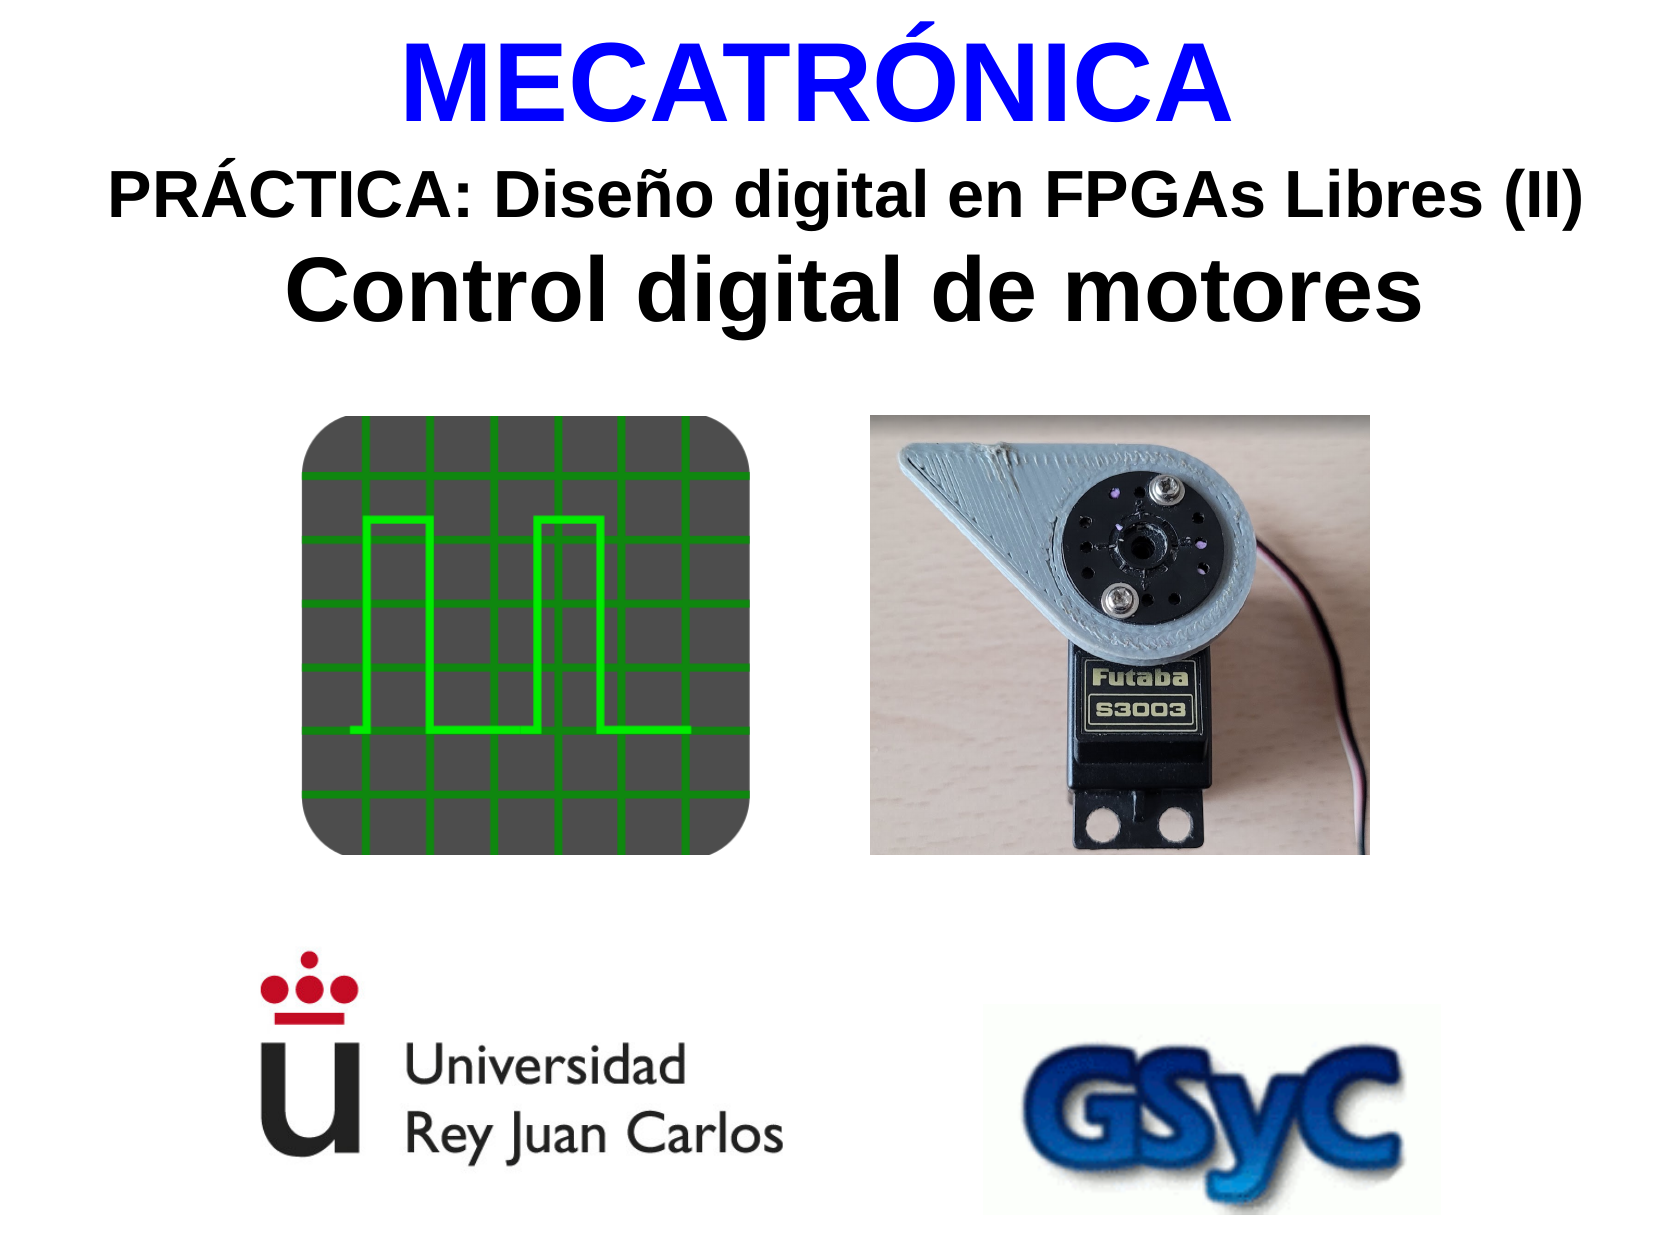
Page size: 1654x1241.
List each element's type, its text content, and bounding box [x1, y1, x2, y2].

picture [300, 416, 751, 856]
picture [226, 929, 811, 1186]
picture [870, 415, 1370, 856]
title MECATRÓNICA [75, 15, 1561, 120]
picture [983, 1004, 1441, 1216]
title Control digital de motores [255, 203, 1456, 376]
title PRÁCTICA: Diseño digital en FPGAs Libres (II) [45, 120, 1654, 270]
